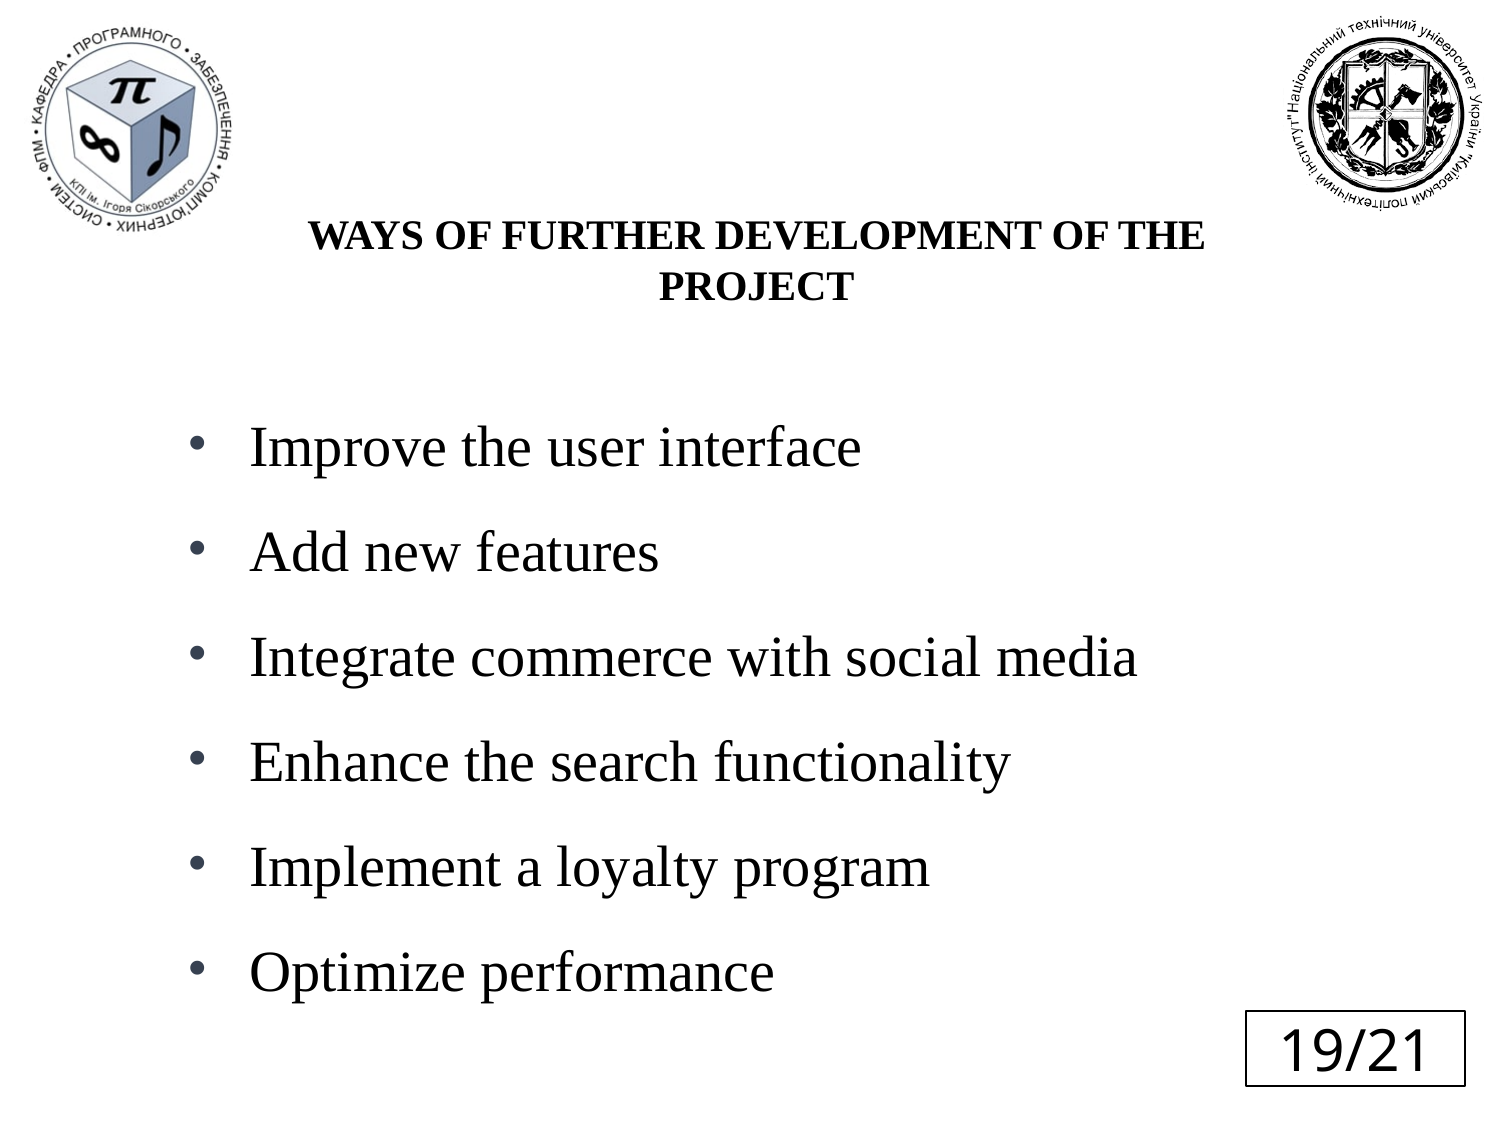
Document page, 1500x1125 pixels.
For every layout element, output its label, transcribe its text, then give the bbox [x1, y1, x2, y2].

text_box 19/21 [1246, 1010, 1465, 1086]
text_box Improve the user interface Add new features Integrate commerce with social media Enhance the search functionality Implement a loyalty program Optimize performance [159, 365, 1341, 1011]
picture [1283, 12, 1484, 213]
title WAYS OF FURTHER DEVELOPMENT OF THE PROJECT [223, 200, 1290, 317]
picture [16, 12, 254, 251]
